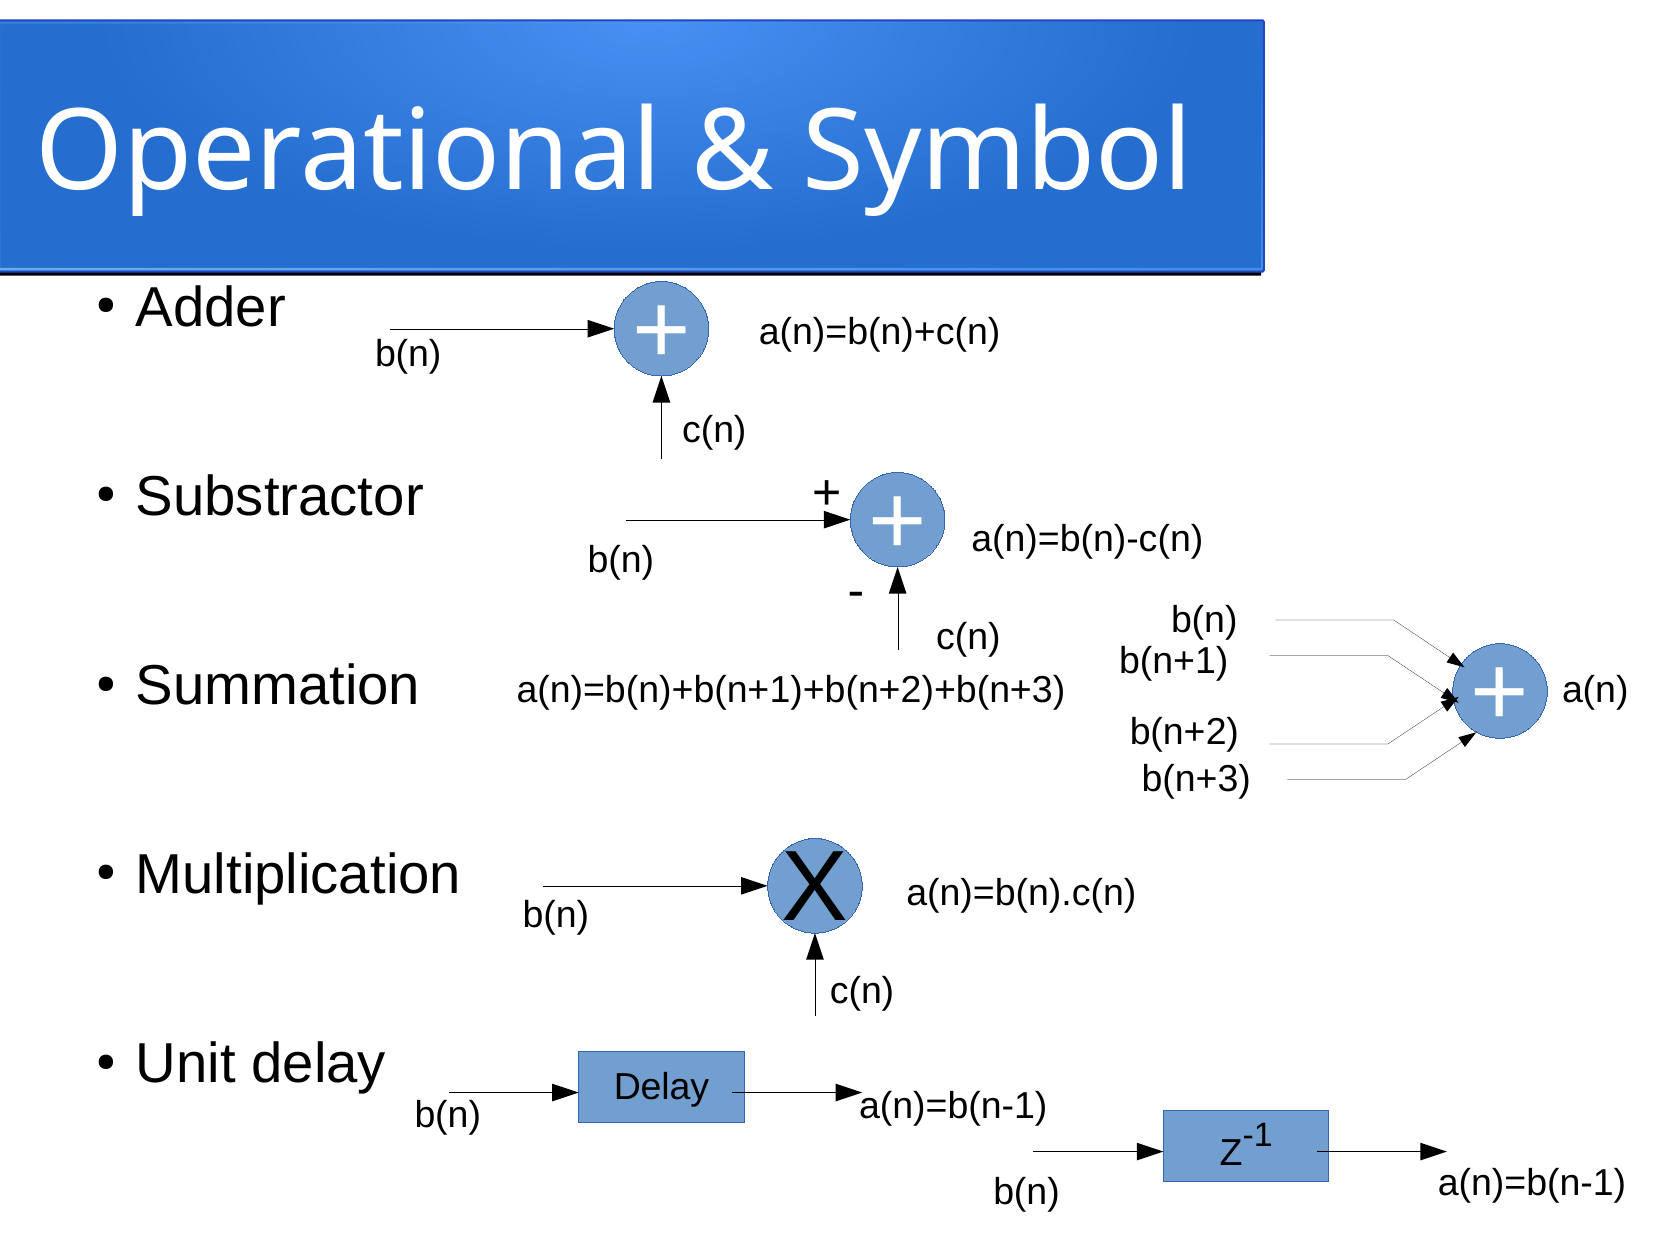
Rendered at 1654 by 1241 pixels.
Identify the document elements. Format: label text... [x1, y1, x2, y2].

text_box b(n) [572, 531, 670, 589]
text_box a(n) [1547, 661, 1644, 719]
text_box a(n)=b(n)+c(n) [744, 303, 1016, 361]
text_box b(n) [978, 1163, 1075, 1221]
text_box + [797, 456, 857, 529]
text_box a(n)=b(n-1) [844, 1077, 1063, 1134]
text_box c(n) [667, 401, 762, 459]
text_box a(n)=b(n)-c(n) [956, 510, 1219, 567]
text_box c(n) [815, 962, 910, 1020]
text_box b(n+1) [1104, 632, 1260, 689]
text_box c(n) [921, 608, 1016, 661]
text_box Delay [578, 1051, 745, 1123]
list Adder Substractor Summation Multiplication Unit delay [82, 275, 1571, 1099]
text_box a(n)=b(n-1) [1423, 1153, 1642, 1211]
text_box X [767, 838, 863, 934]
text_box b(n+2) [1115, 702, 1270, 760]
text_box a(n)=b(n).c(n) [891, 864, 1152, 922]
text_box b(n) [399, 1086, 497, 1144]
text_box b(n+3) [1126, 750, 1270, 808]
text_box Z-1 [1163, 1110, 1329, 1182]
text_box b(n) [507, 885, 605, 943]
title Operational & Symbol [35, 31, 1217, 260]
text_box + [851, 472, 945, 567]
text_box - [832, 555, 880, 627]
text_box + [1452, 643, 1547, 739]
text_box + [614, 281, 709, 376]
text_box a(n)=b(n)+b(n+1)+b(n+2)+b(n+3) [501, 661, 1081, 719]
text_box b(n) [360, 324, 457, 382]
text_box b(n) [1156, 590, 1283, 648]
